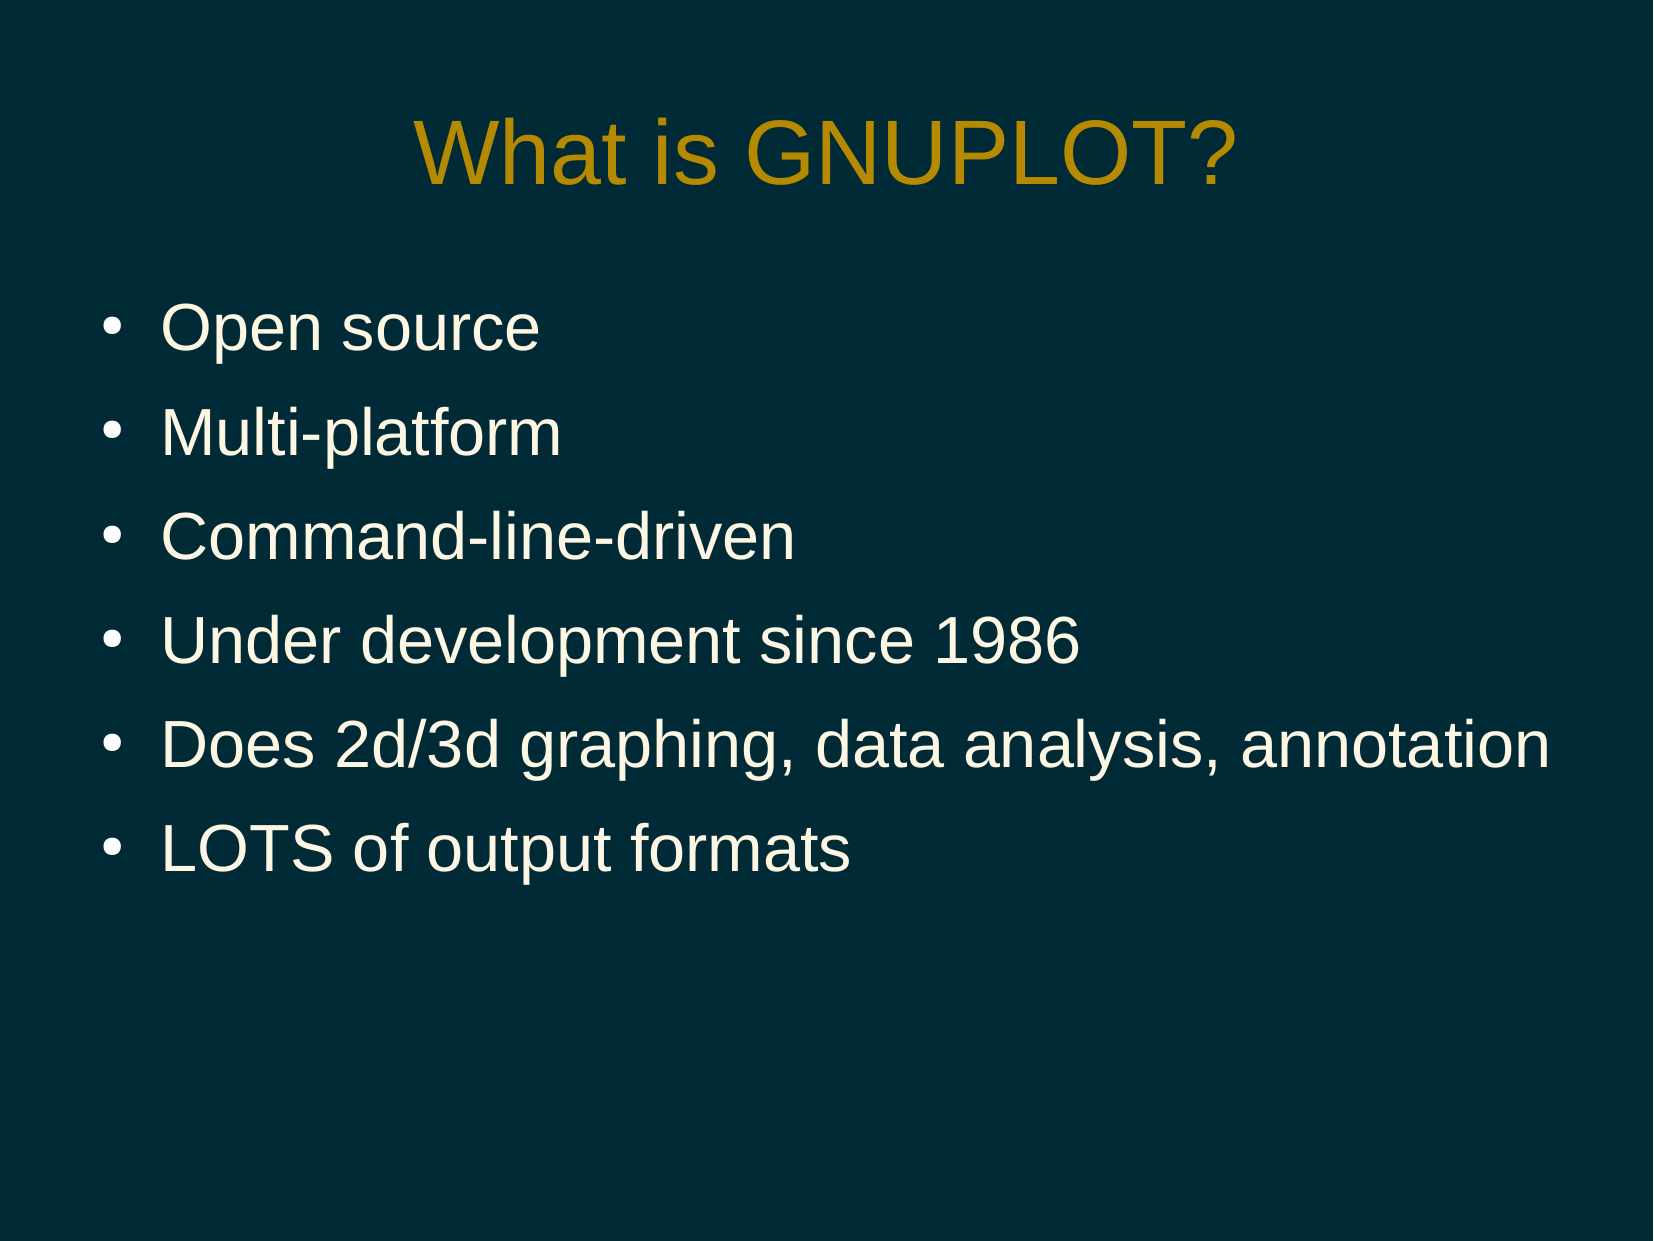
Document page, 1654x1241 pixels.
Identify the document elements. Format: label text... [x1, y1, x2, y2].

list Open source Multi-platform Command-line-driven Under development since 1986 Does 2d/3d graphing, data analysis, annotation LOTS of output formats [82, 290, 1571, 1010]
title What is GNUPLOT? [82, 49, 1571, 257]
